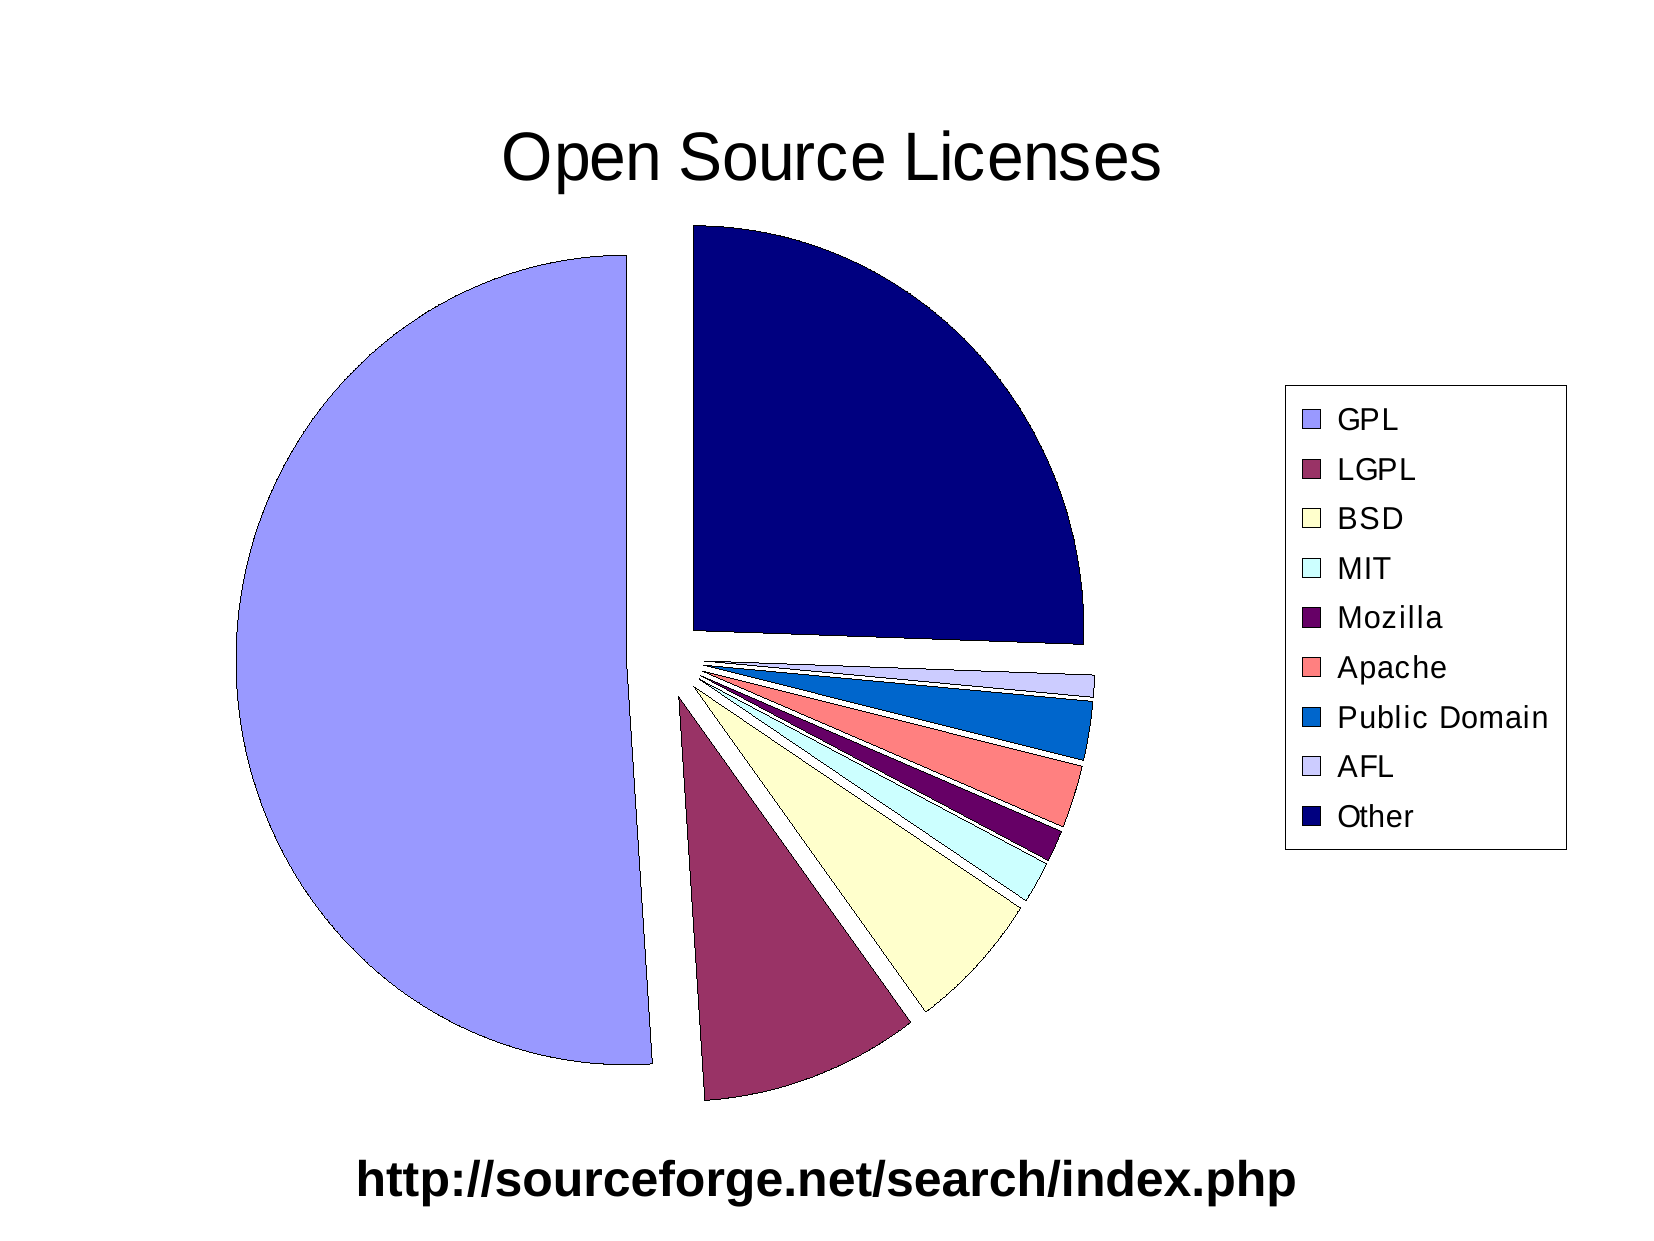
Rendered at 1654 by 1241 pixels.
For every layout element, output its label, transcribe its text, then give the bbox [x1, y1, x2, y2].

chart [75, 75, 1576, 1126]
text_box http://sourceforge.net/search/index.php [192, 1143, 1461, 1215]
